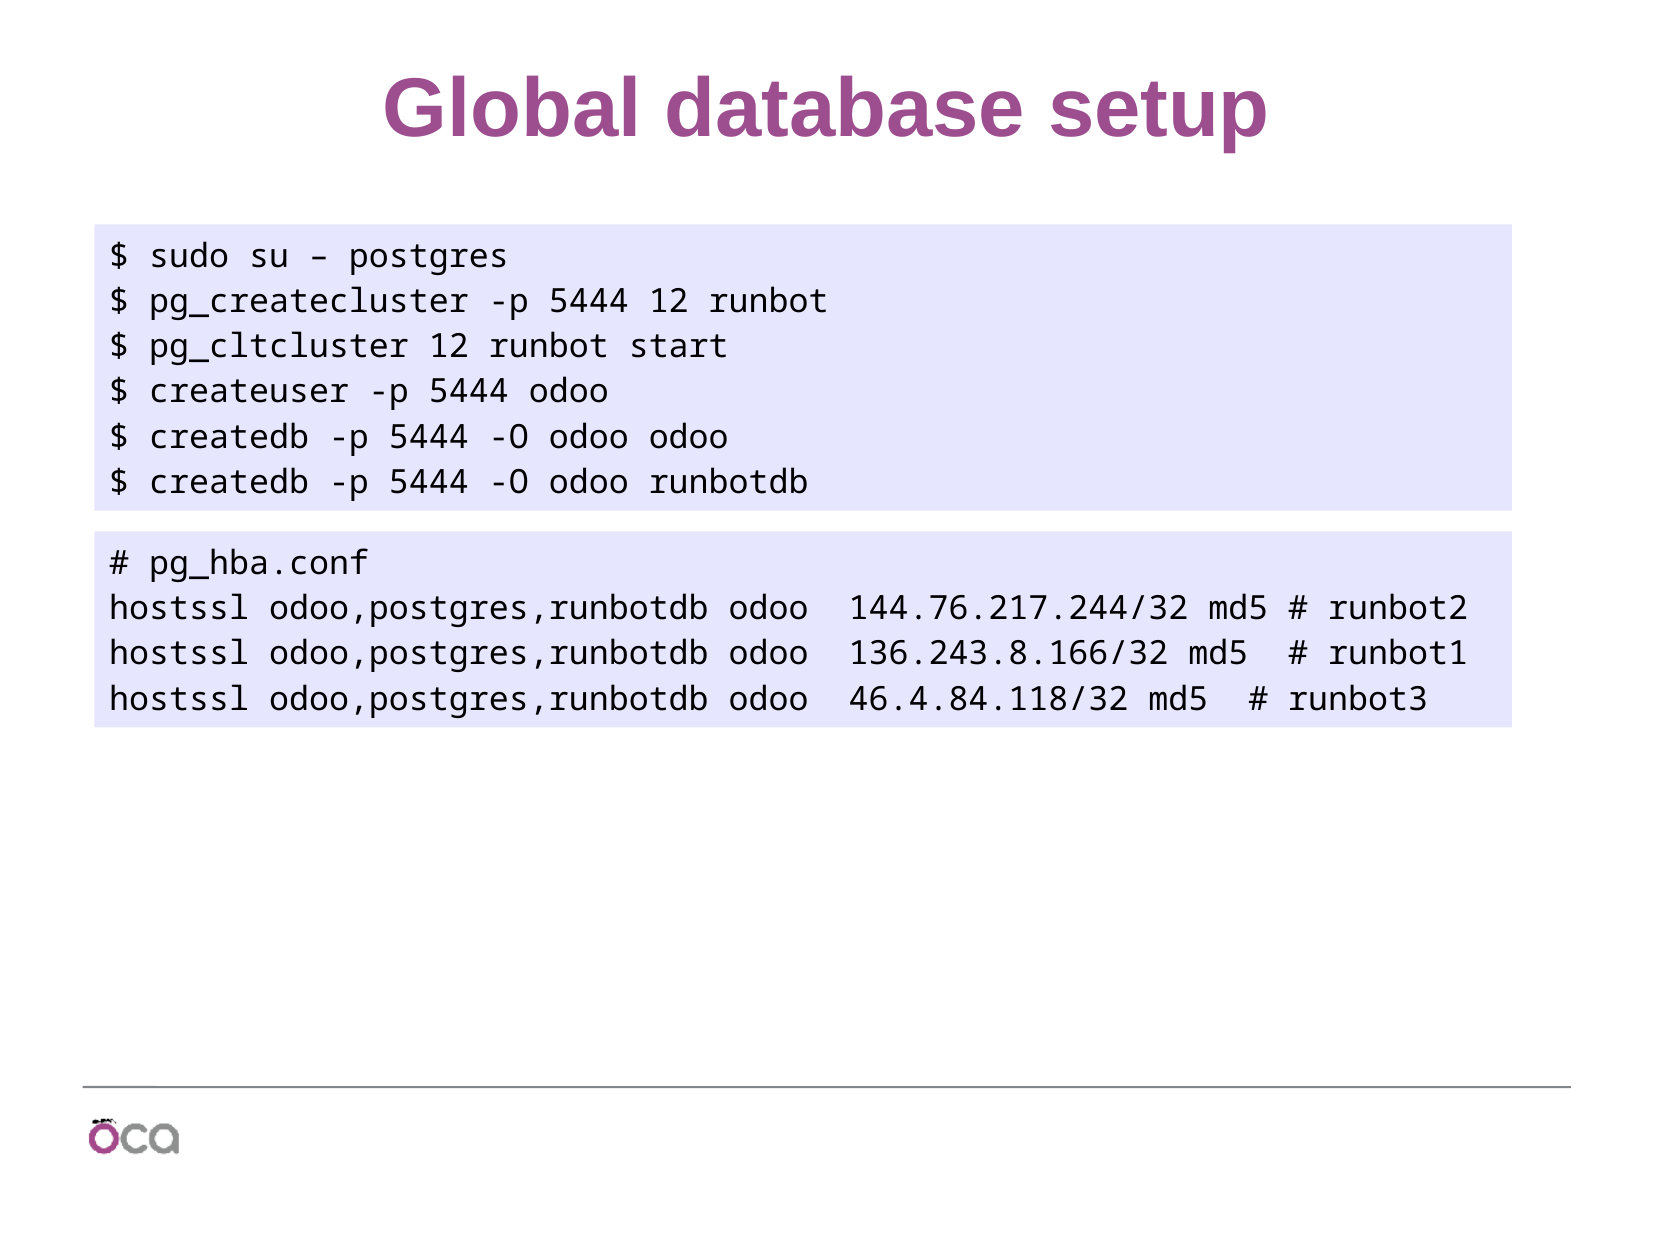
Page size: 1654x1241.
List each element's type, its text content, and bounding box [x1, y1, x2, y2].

text_box # pg_hba.conf hostssl odoo,postgres,runbotdb odoo 144.76.217.244/32 md5 # runbot2 hostssl odoo,postgres,runbotdb odoo 136.243.8.166/32 md5 # runbot1 hostssl odoo,postgres,runbotdb odoo 46.4.84.118/32 md5 # runbot3 [94, 531, 1512, 721]
title Global database setup [82, 0, 1571, 207]
text_box $ sudo su – postgres $ pg_createcluster -p 5444 12 runbot $ pg_cltcluster 12 runbot start $ createuser -p 5444 odoo $ createdb -p 5444 -O odoo odoo $ createdb -p 5444 -O odoo runbotdb [94, 224, 1512, 465]
picture [82, 1089, 186, 1191]
